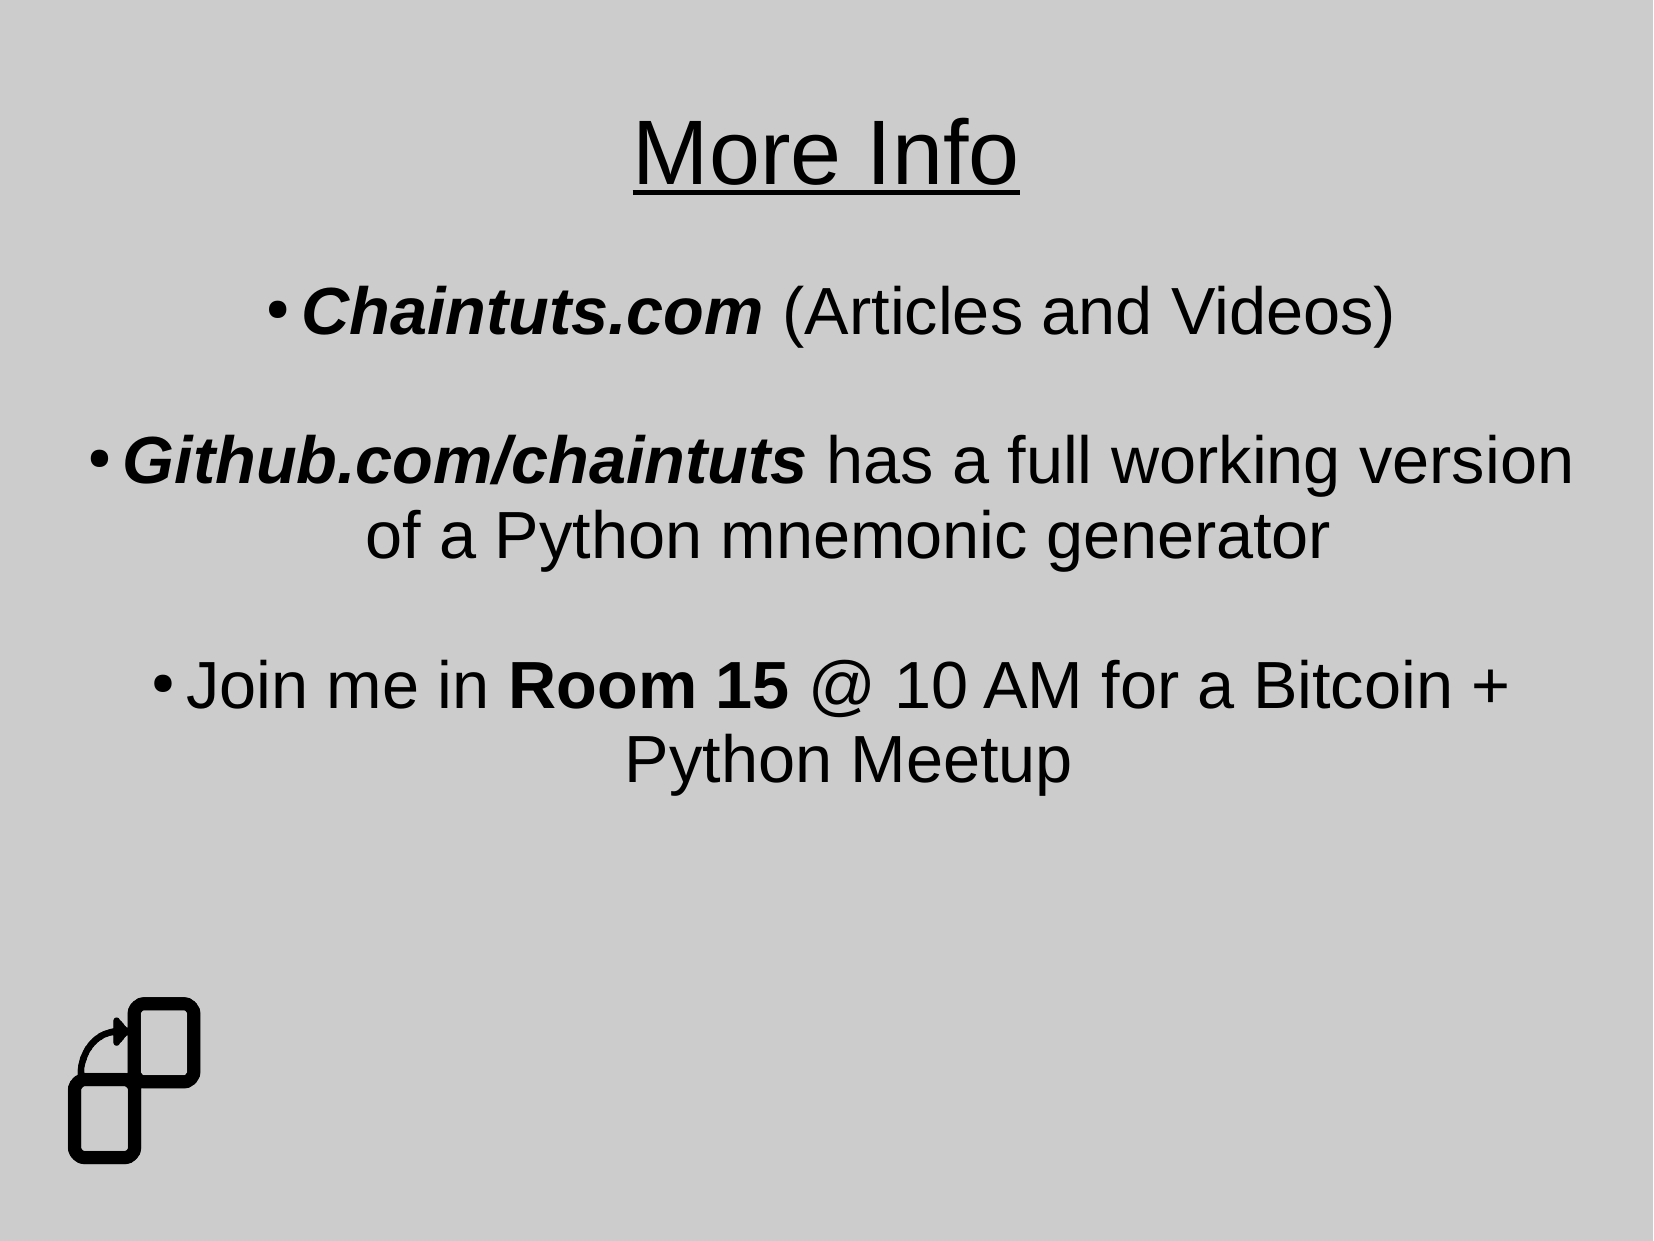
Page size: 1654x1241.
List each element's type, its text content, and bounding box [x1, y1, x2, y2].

picture [42, 990, 223, 1171]
title More Info [82, 49, 1571, 257]
subtitle Chaintuts.com (Articles and Videos) Github.com/chaintuts has a full working version of a Python mnemonic generator Join me in Room 15 @ 10 AM for a Bitcoin + Python Meetup [87, 273, 1576, 999]
